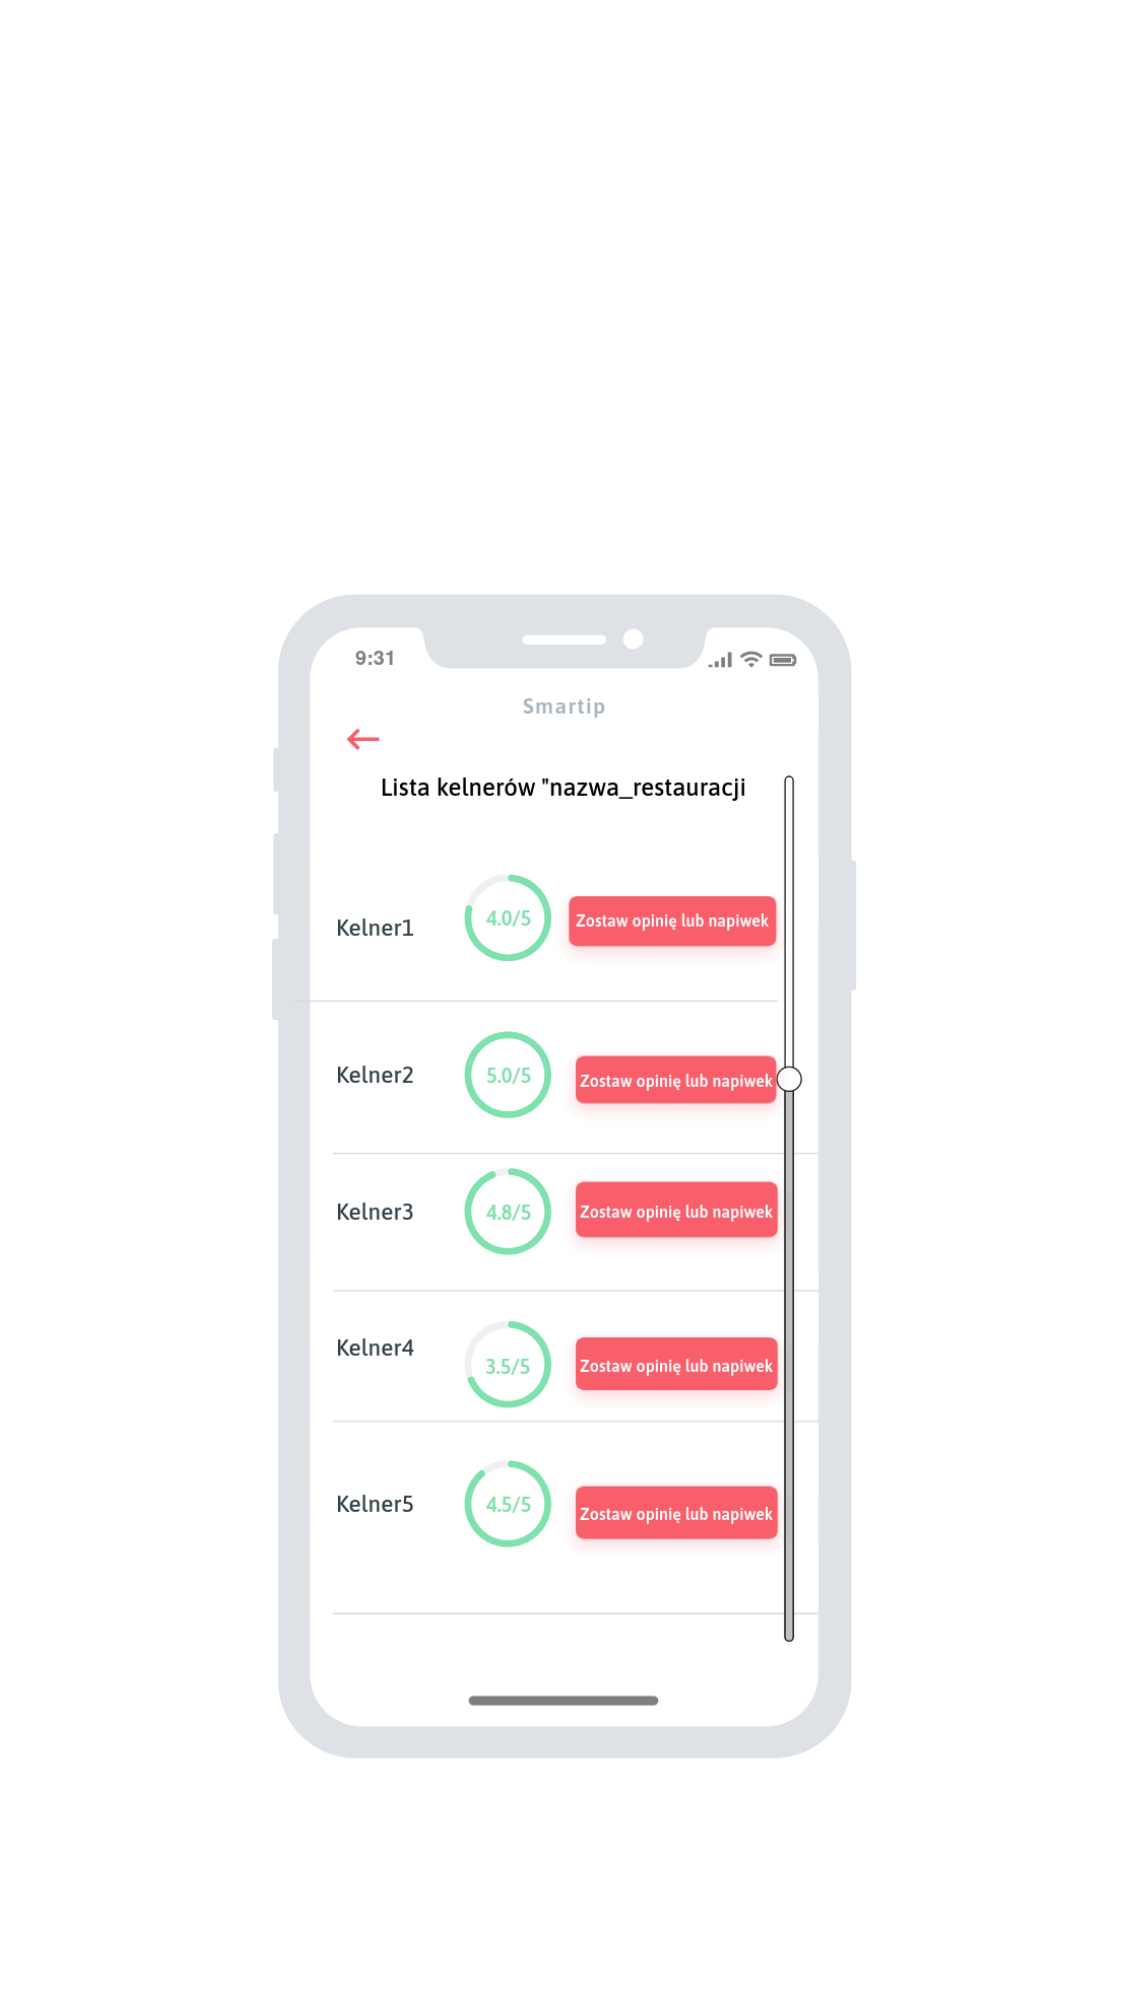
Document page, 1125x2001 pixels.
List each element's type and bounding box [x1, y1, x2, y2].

picture [210, 532, 915, 1802]
